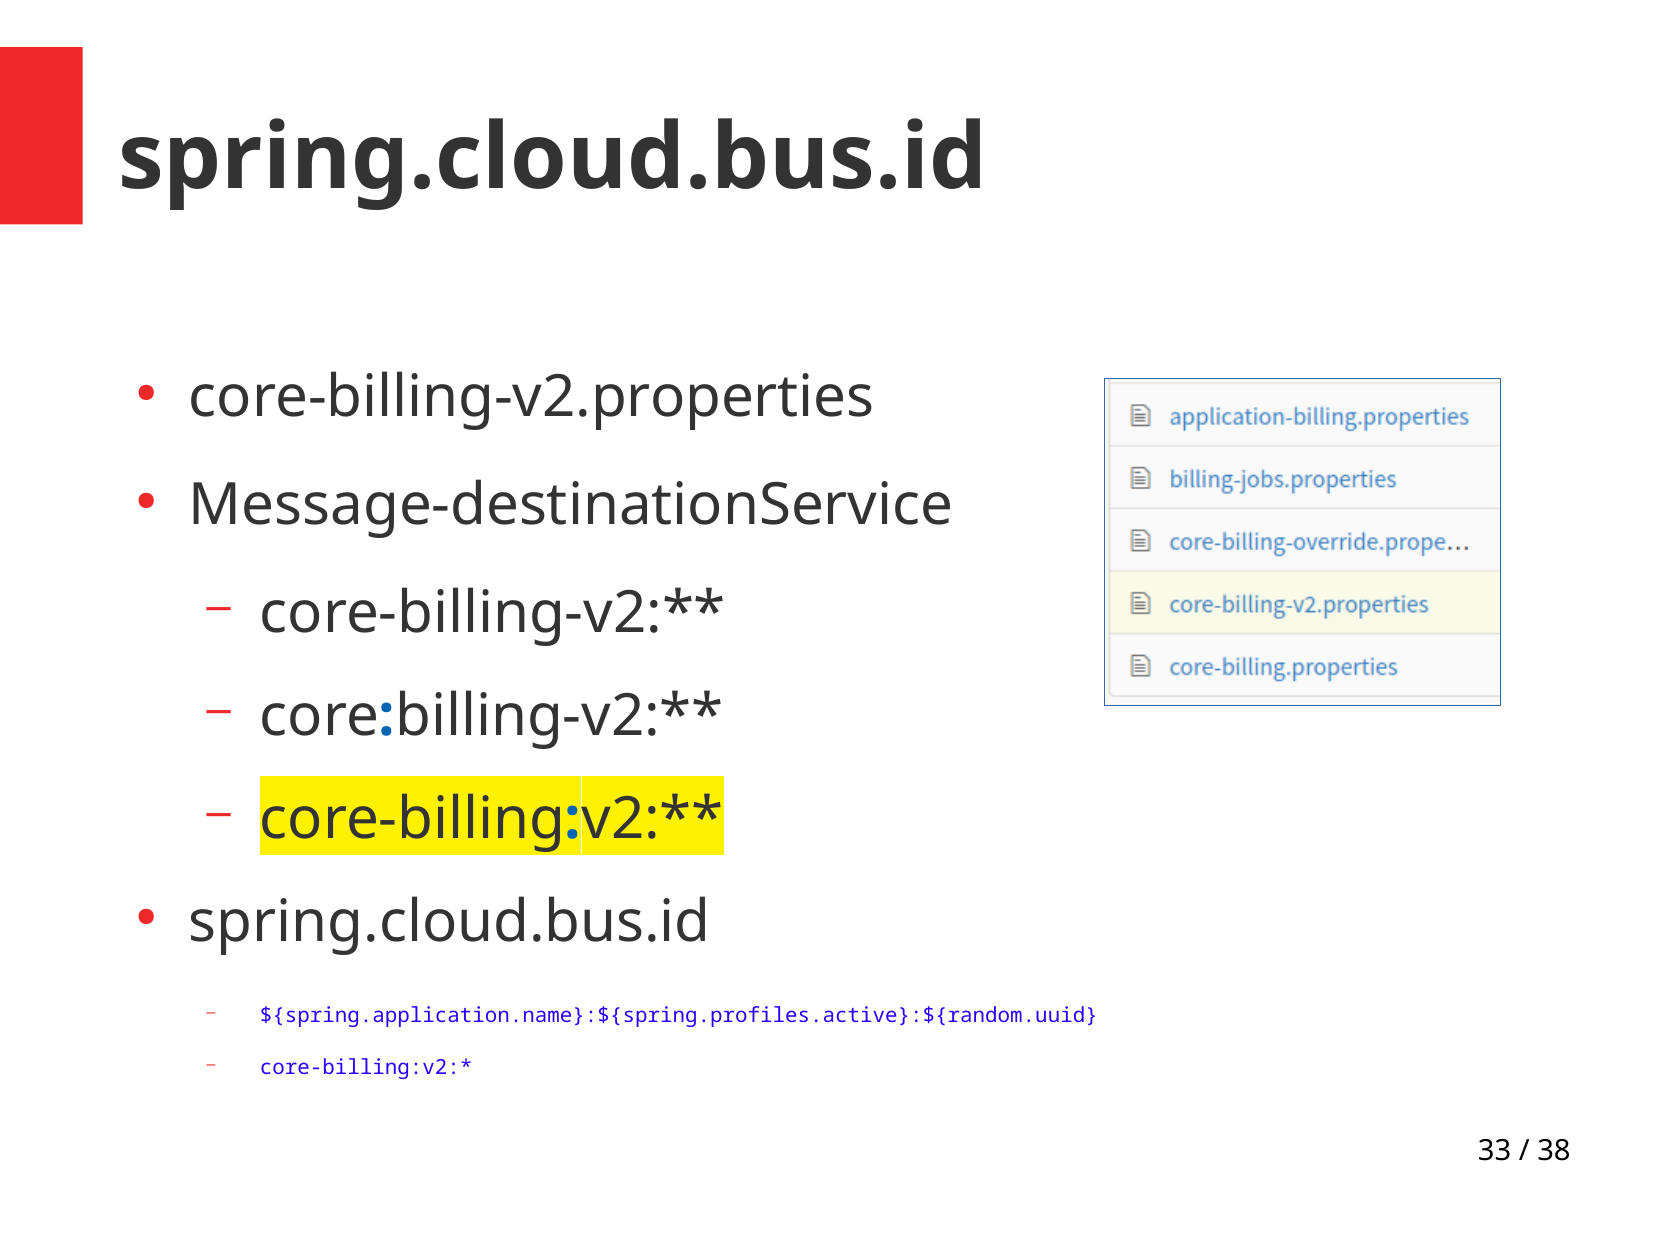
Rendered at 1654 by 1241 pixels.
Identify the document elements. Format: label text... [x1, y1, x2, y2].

title spring.cloud.bus.id [118, 49, 1571, 257]
list core-billing-v2.properties Message-destinationService core-billing-v2:** core:billing-v2:** core-billing:v2:** spring.cloud.bus.id ${spring.application.name}:${spring.profiles.active}:${random.uuid} core-billing:v2:* [118, 354, 1536, 1074]
picture [1104, 378, 1501, 706]
